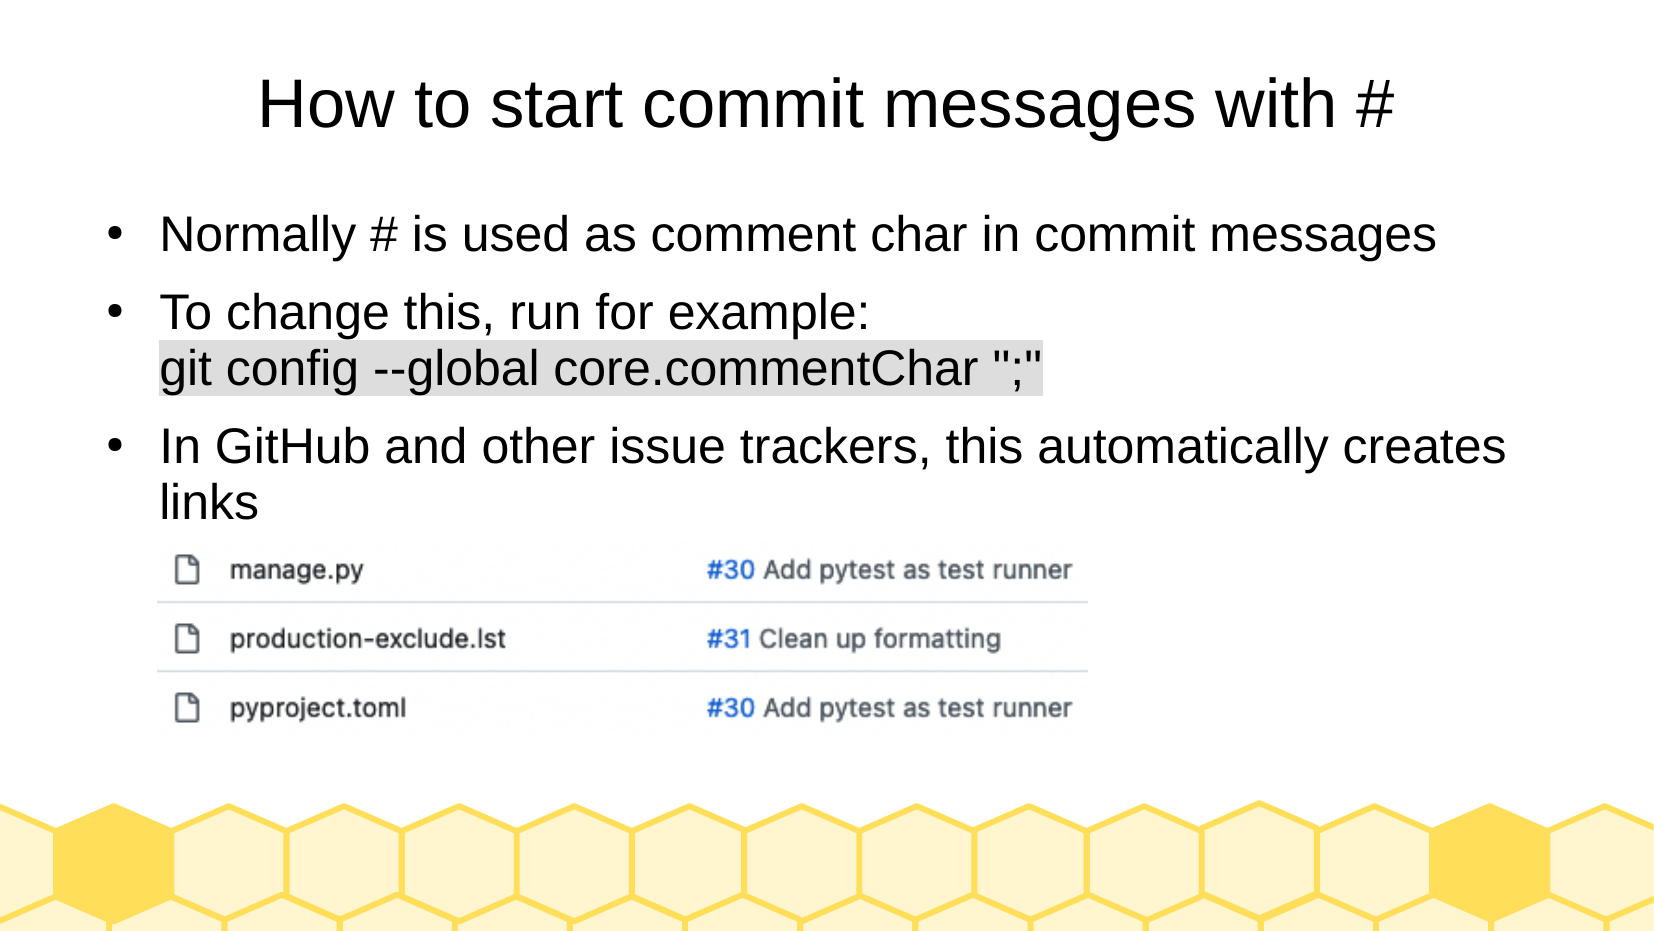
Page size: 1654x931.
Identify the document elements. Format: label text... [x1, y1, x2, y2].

title How to start commit messages with # [88, 29, 1565, 178]
picture [157, 540, 1088, 736]
list Normally # is used as comment char in commit messages To change this, run for example: git config --global core.commentChar ";" In GitHub and other issue trackers, this automatically creates links [88, 206, 1565, 739]
